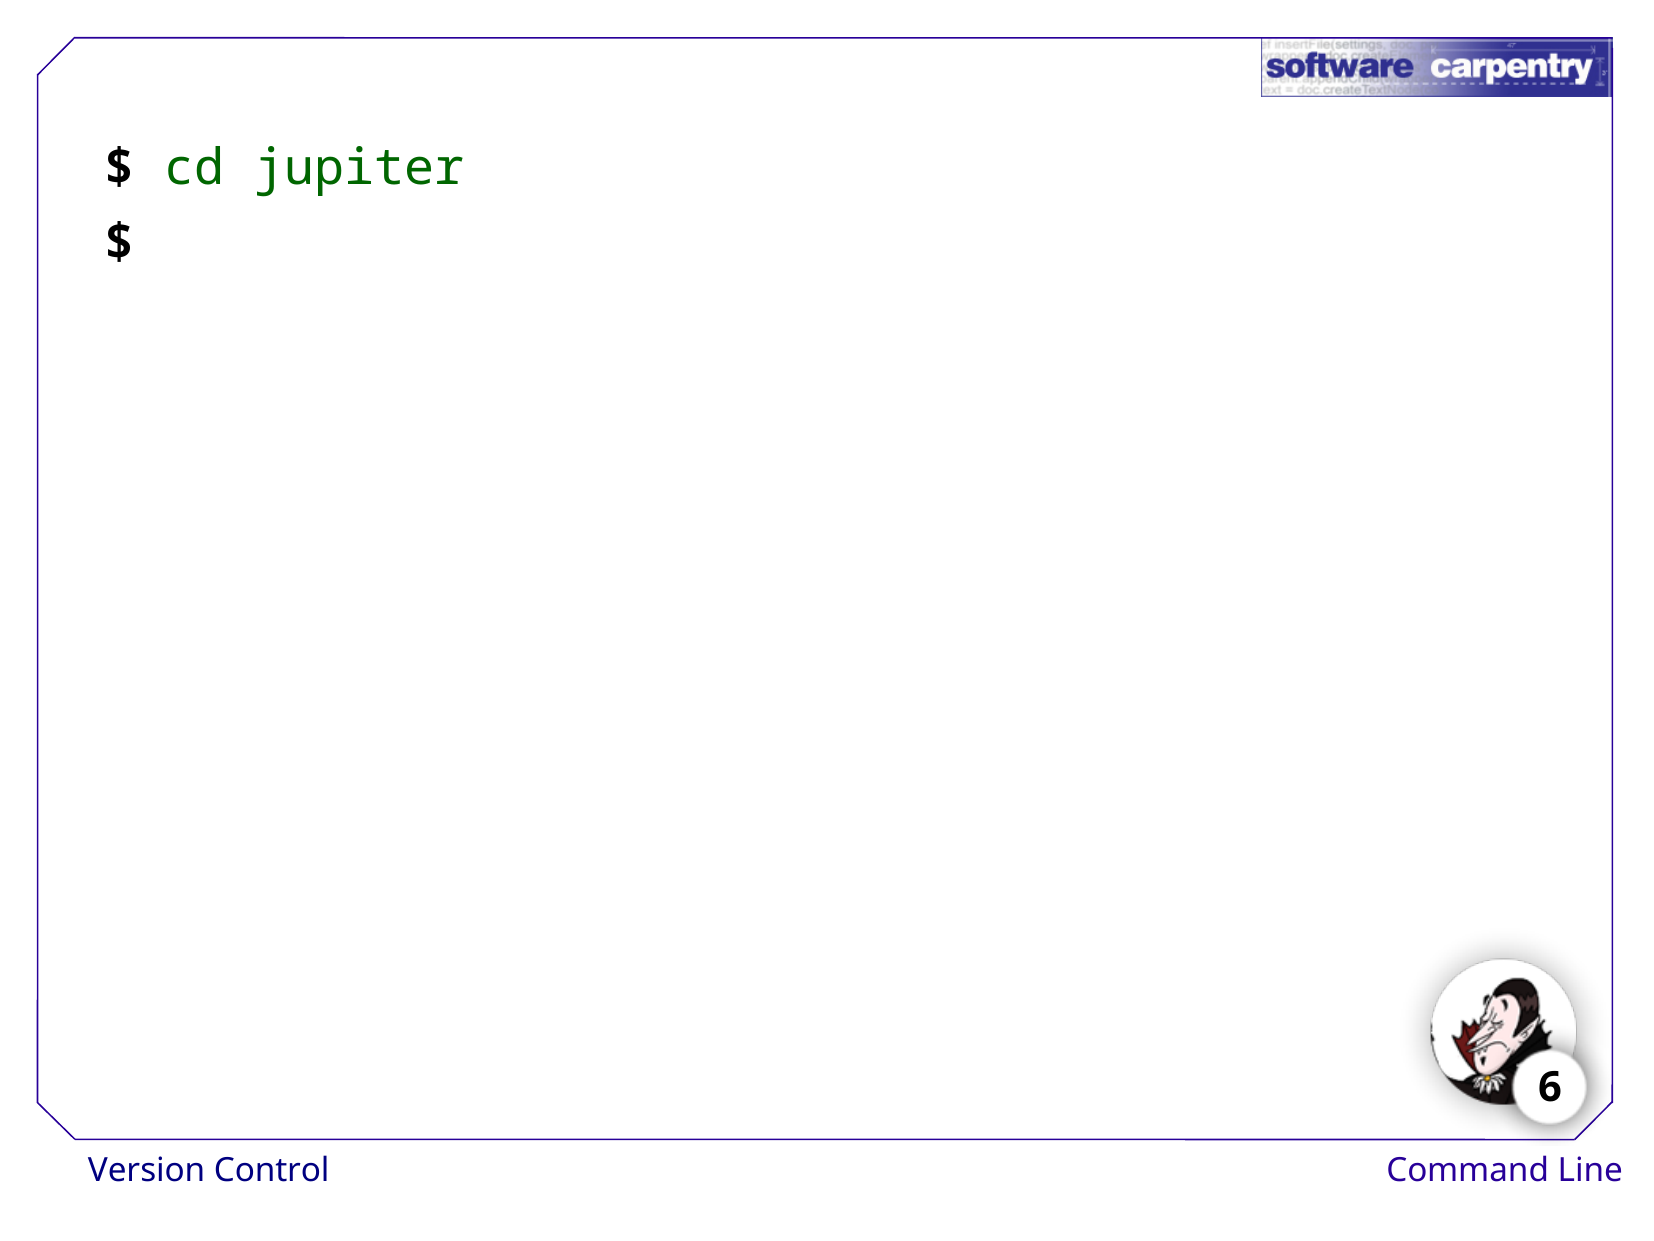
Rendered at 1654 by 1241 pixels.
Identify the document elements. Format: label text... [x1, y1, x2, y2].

picture [1261, 39, 1613, 97]
text_box $ cd jupiter $ [89, 112, 1572, 1036]
text_box 6 [1505, 1057, 1595, 1119]
picture [1393, 926, 1618, 1146]
